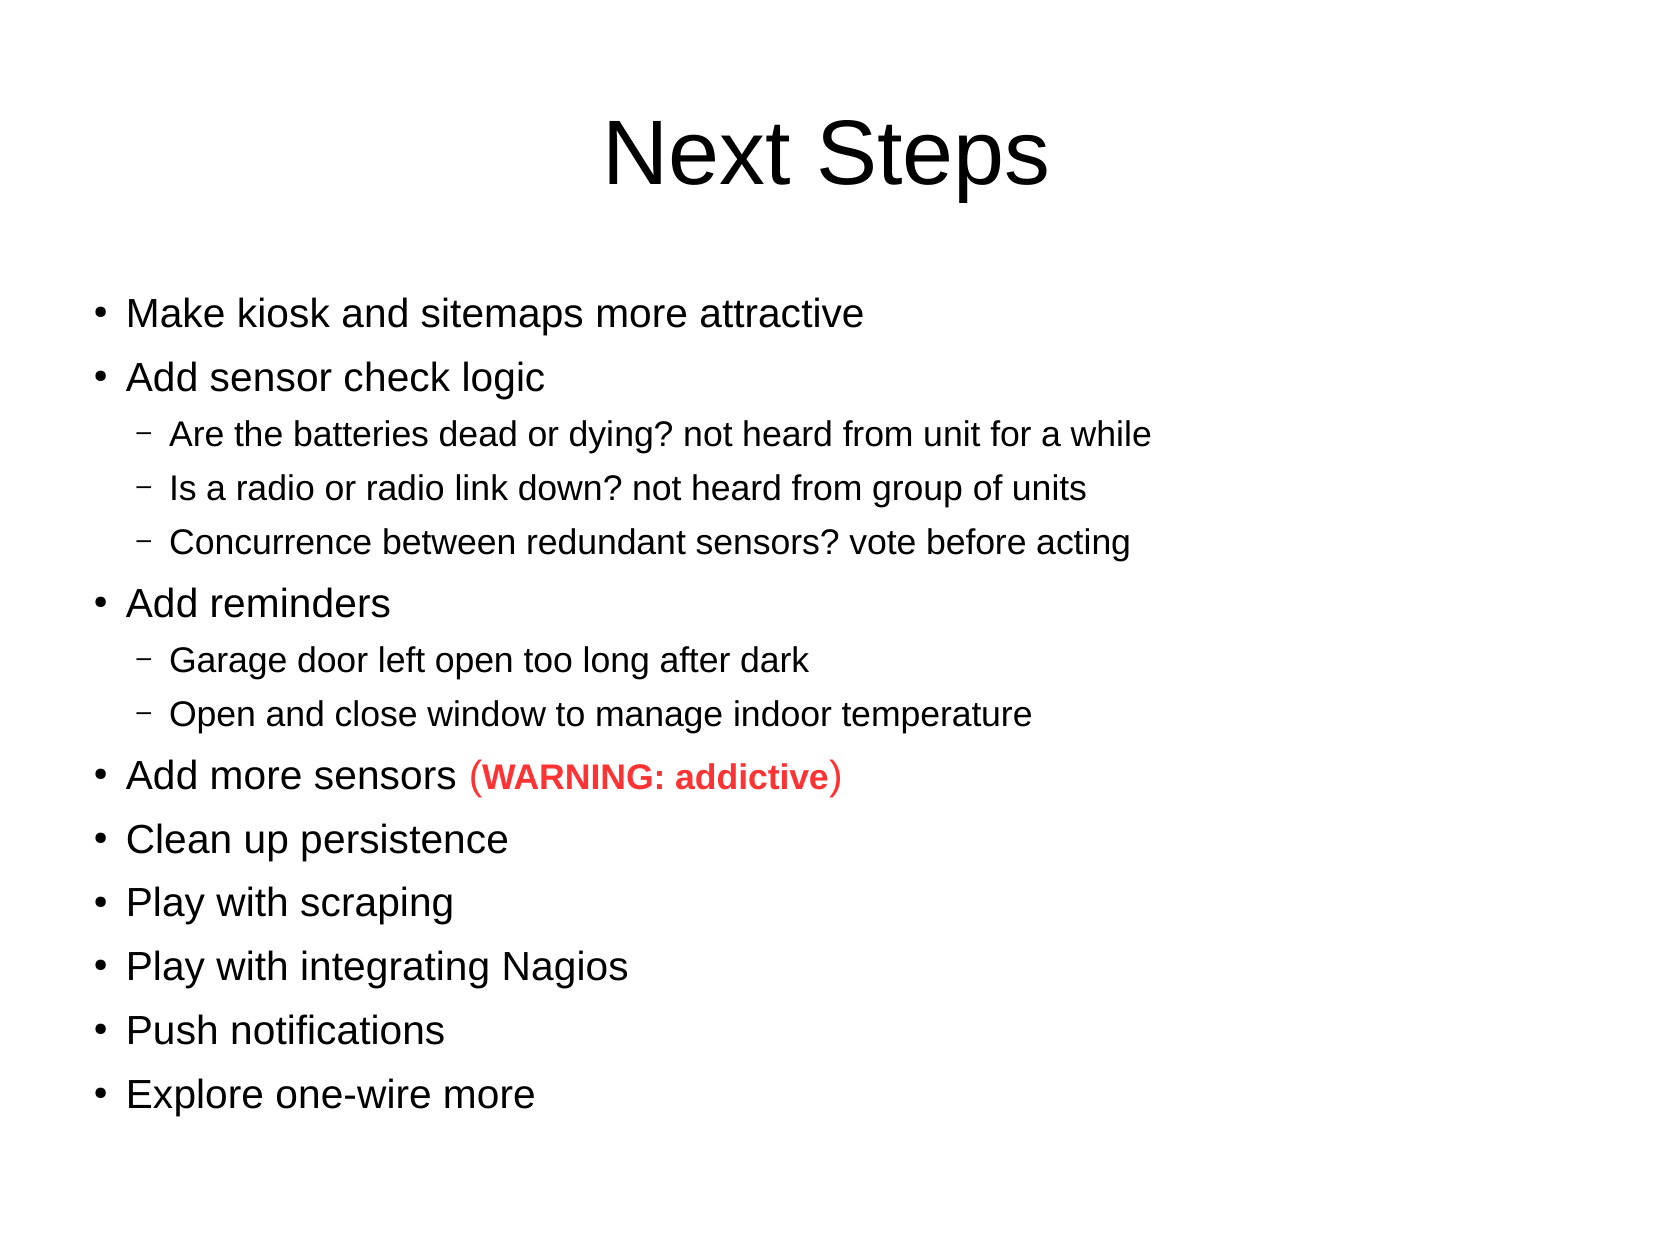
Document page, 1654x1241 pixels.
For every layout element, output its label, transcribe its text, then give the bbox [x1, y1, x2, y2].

title Next Steps [82, 49, 1571, 257]
list Make kiosk and sitemaps more attractive Add sensor check logic Are the batteries dead or dying? not heard from unit for a while Is a radio or radio link down? not heard from group of units Concurrence between redundant sensors? vote before acting Add reminders Garage door left open too long after dark Open and close window to manage indoor temperature Add more sensors (WARNING: addictive) Clean up persistence Play with scraping Play with integrating Nagios Push notifications Explore one-wire more [82, 290, 1571, 1126]
